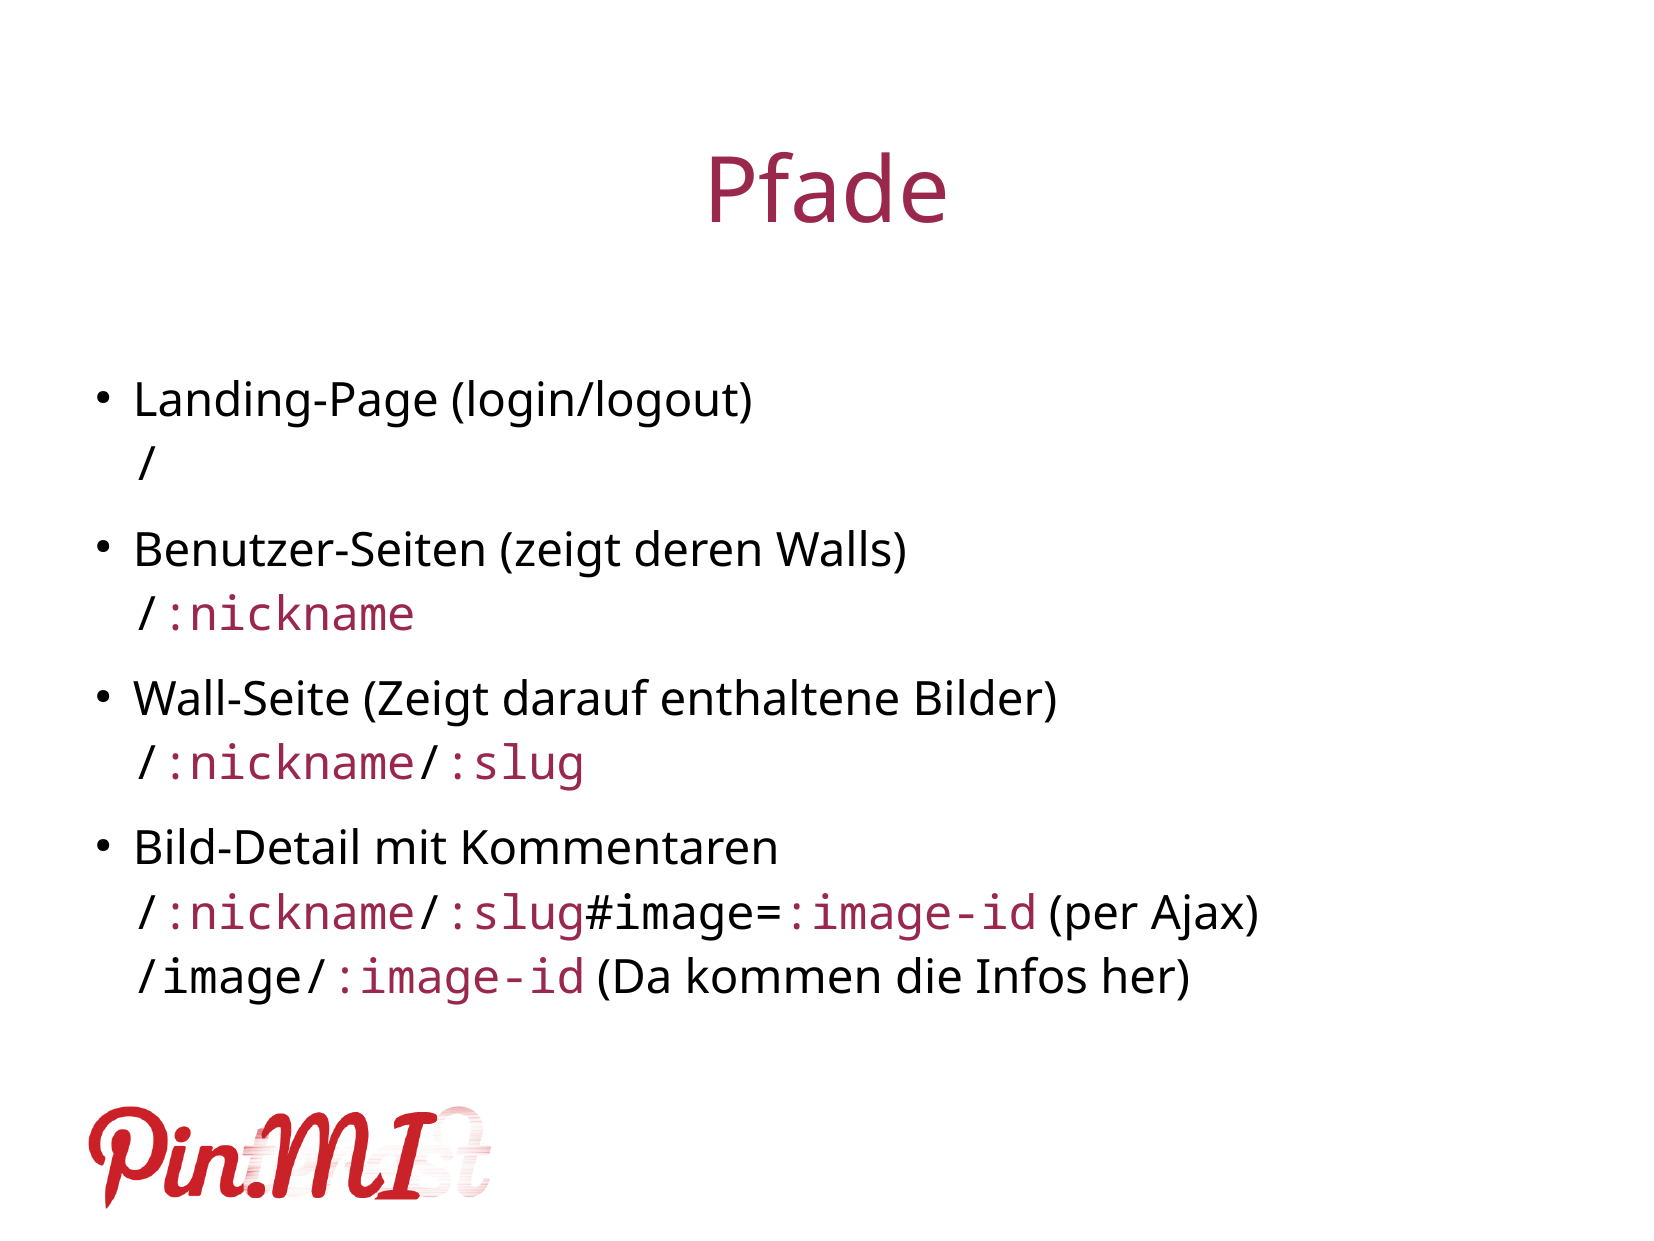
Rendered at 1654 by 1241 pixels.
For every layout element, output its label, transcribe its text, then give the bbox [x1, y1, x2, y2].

picture [82, 1099, 497, 1216]
list Landing-Page (login/logout) / Benutzer-Seiten (zeigt deren Walls) /:nickname Wall-Seite (Zeigt darauf enthaltene Bilder) /:nickname/:slug Bild-Detail mit Kommentaren /:nickname/:slug#image=:image-id (per Ajax) /image/:image-id (Da kommen die Infos her) [82, 366, 1538, 1010]
title Pfade [82, 49, 1571, 343]
